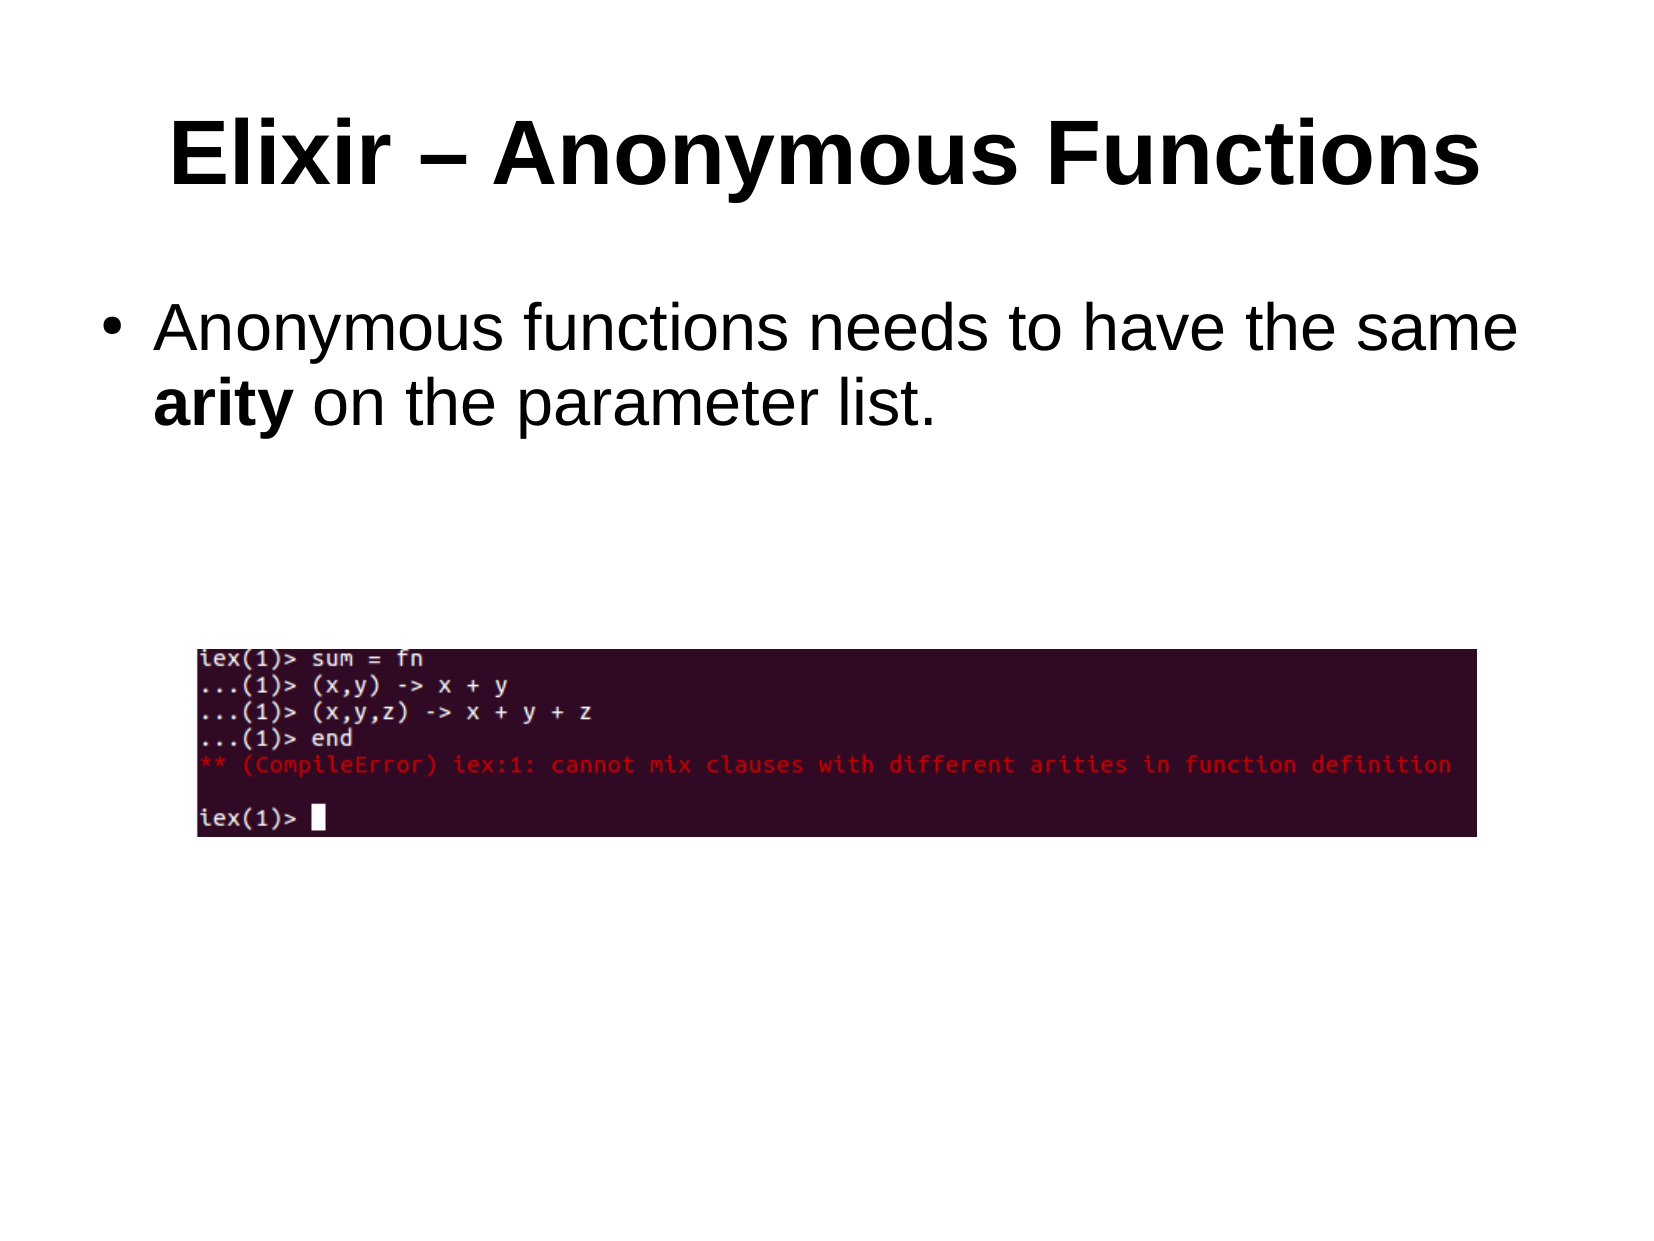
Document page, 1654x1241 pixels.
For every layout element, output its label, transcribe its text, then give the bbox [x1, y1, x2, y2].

picture [196, 649, 1477, 838]
list Anonymous functions needs to have the same arity on the parameter list. [82, 290, 1571, 1010]
title Elixir – Anonymous Functions [82, 49, 1571, 257]
